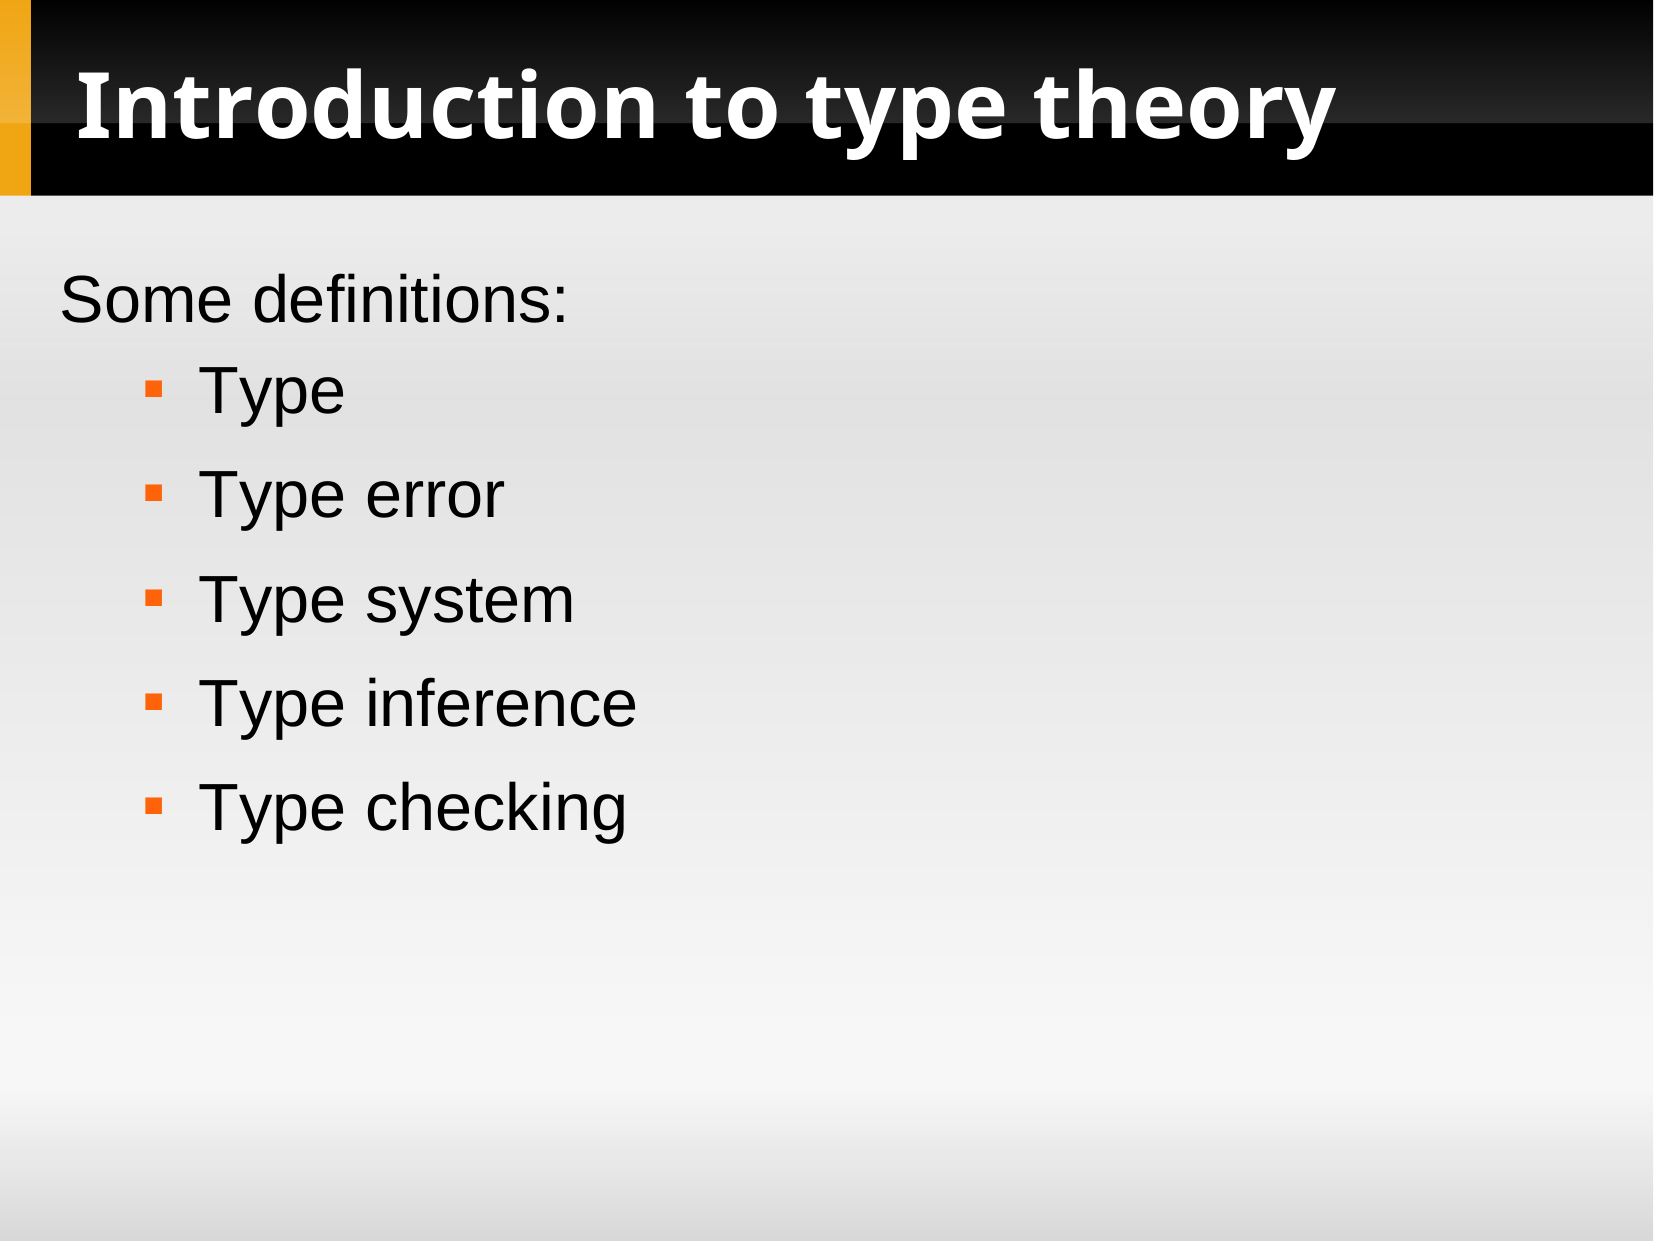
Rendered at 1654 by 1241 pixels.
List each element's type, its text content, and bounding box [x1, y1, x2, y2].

picture [0, 0, 1654, 1241]
list Type Type error Type system Type inference Type checking [127, 353, 1005, 846]
text_box Some definitions: [44, 255, 588, 345]
title Introduction to type theory [76, 0, 1565, 208]
